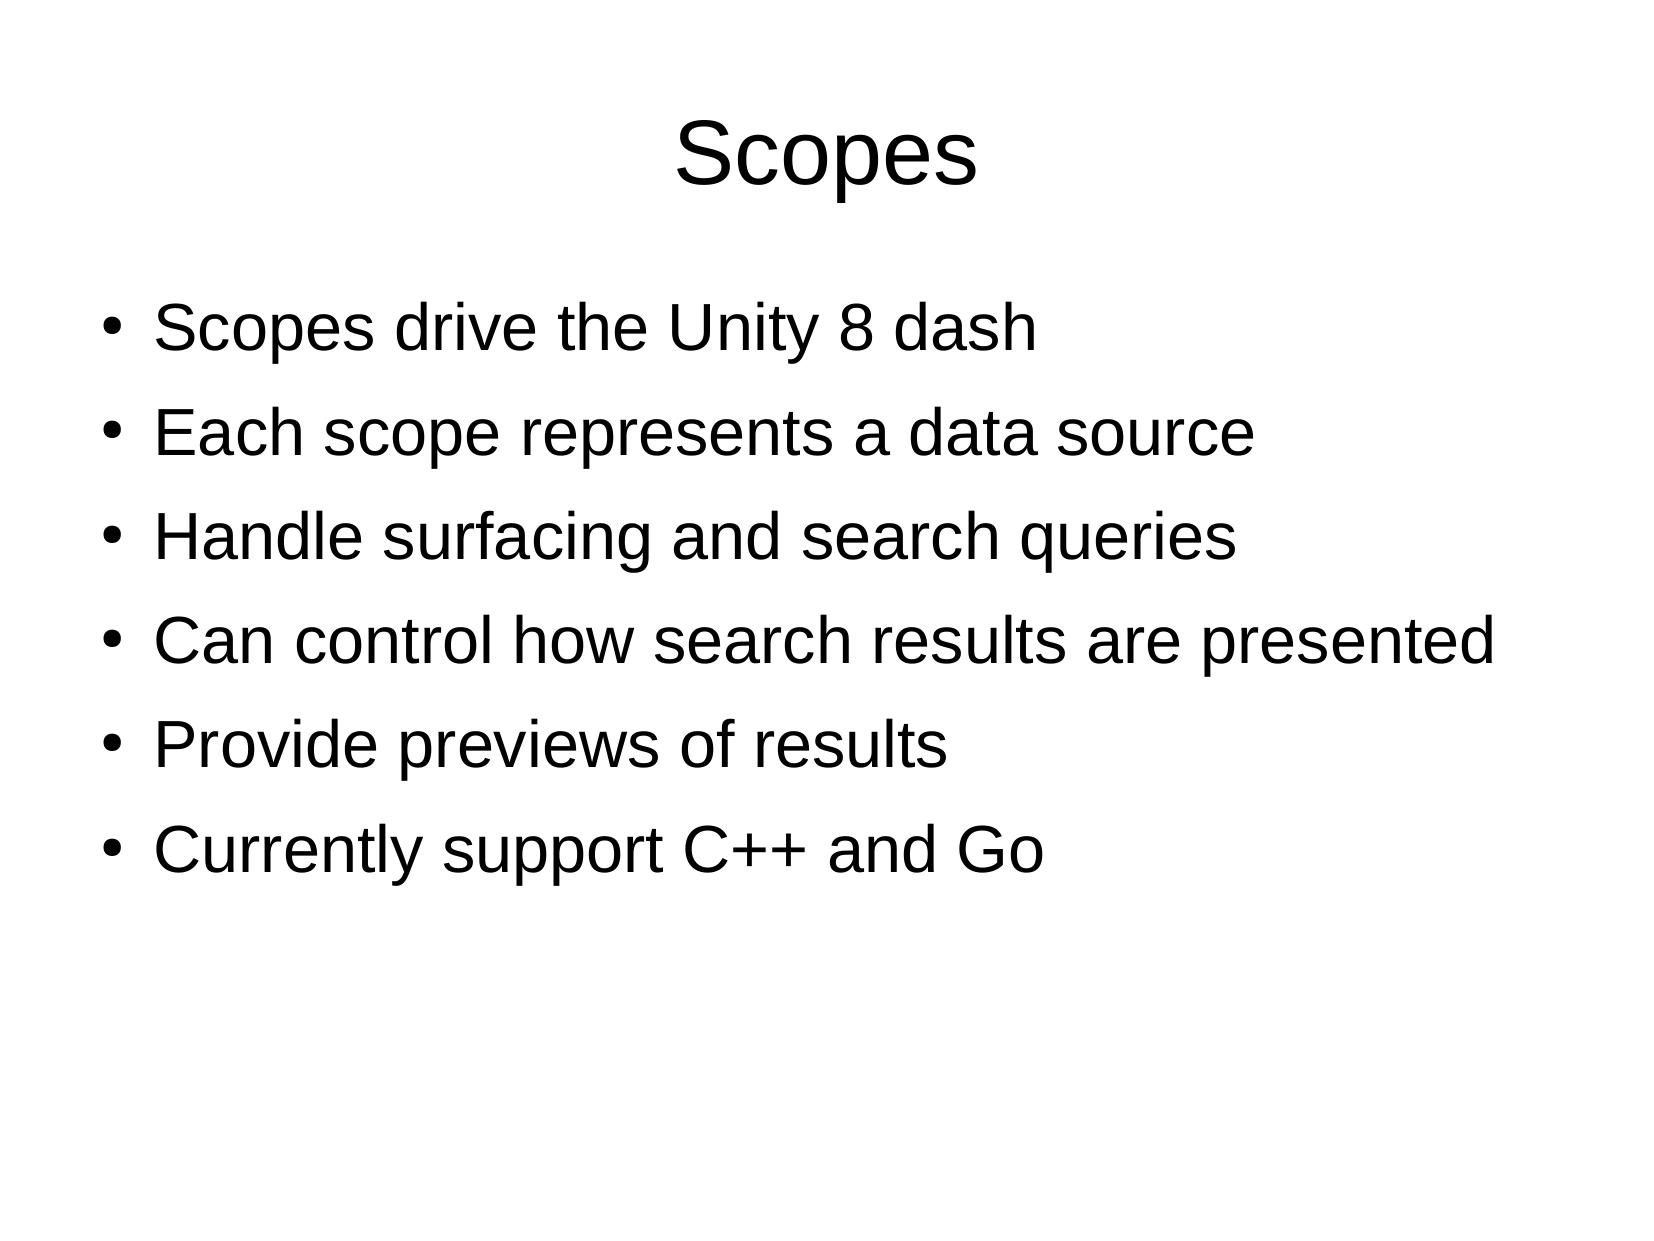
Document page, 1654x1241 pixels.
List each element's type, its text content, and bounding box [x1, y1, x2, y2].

list Scopes drive the Unity 8 dash Each scope represents a data source Handle surfacing and search queries Can control how search results are presented Provide previews of results Currently support C++ and Go [82, 290, 1571, 1010]
title Scopes [82, 49, 1571, 257]
